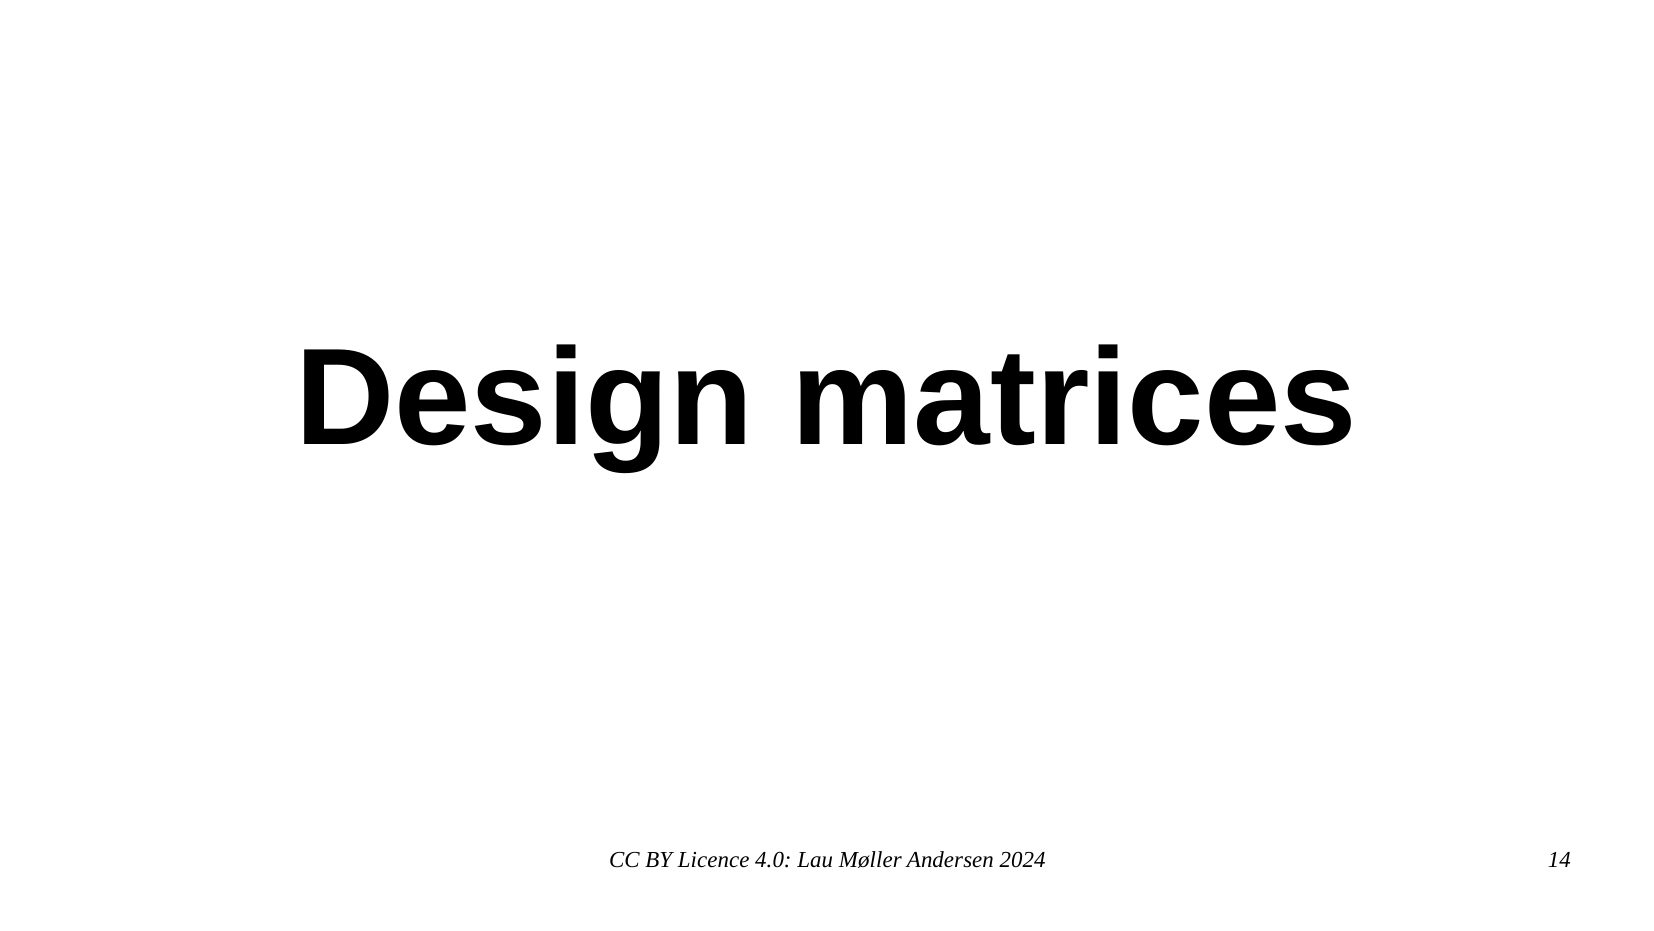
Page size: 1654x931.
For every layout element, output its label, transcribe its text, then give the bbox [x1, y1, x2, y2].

subtitle Design matrices [82, 37, 1571, 757]
